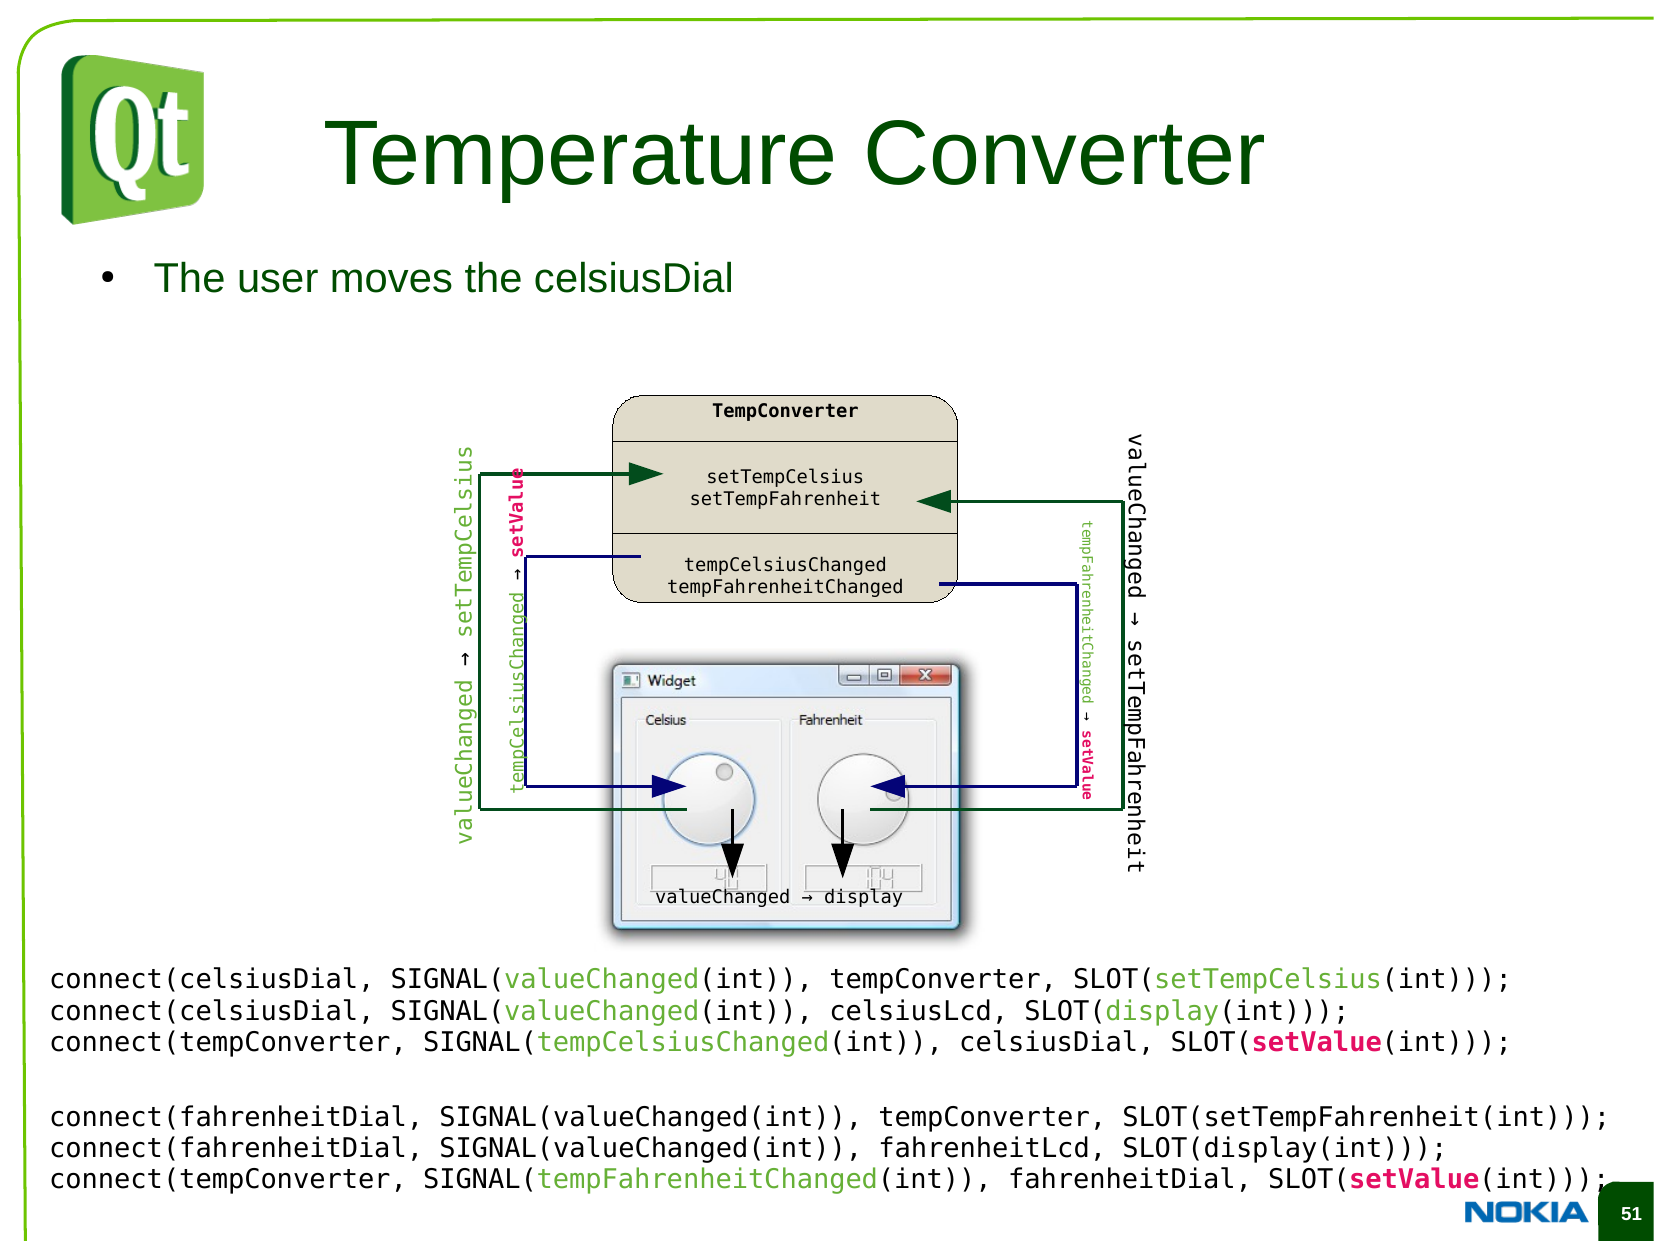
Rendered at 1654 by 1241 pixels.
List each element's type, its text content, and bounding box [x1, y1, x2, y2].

text_box TempConverter setTempCelsius setTempFahrenheit tempCelsiusChanged tempFahrenheitChanged [612, 442, 958, 533]
text_box valueChanged → display [640, 878, 933, 916]
text_box connect(celsiusDial, SIGNAL(valueChanged(int)), tempConverter, SLOT(setTempCelsius(int))); connect(celsiusDial, SIGNAL(valueChanged(int)), celsiusLcd, SLOT(display(int))); connect(tempConverter, SIGNAL(tempCelsiusChanged(int)), celsiusDial, SLOT(setValue(int))); connect(fahrenheitDial, SIGNAL(valueChanged(int)), tempConverter, SLOT(setTempFahrenheit(int))); connect(fahrenheitDial, SIGNAL(valueChanged(int)), fahrenheitLcd, SLOT(display(int))); connect(tempConverter, SIGNAL(tempFahrenheitChanged(int)), fahrenheitDial, SLOT(setValue(int))); [34, 956, 1625, 1203]
title Temperature Converter [257, 49, 1333, 254]
list The user moves the celsiusDial [82, 254, 1571, 325]
text_box valueChanged → setTempCelsius [442, 431, 485, 860]
picture [594, 648, 986, 952]
text_box tempFahrenheitChanged → setValue [1071, 505, 1104, 816]
picture [1465, 1203, 1589, 1223]
picture [61, 55, 204, 225]
text_box valueChanged → setTempFahrenheit [1114, 419, 1158, 890]
text_box tempCelsiusChanged → setValue [497, 453, 536, 810]
text_box TempConverter setTempCelsius setTempFahrenheit tempCelsiusChanged tempFahrenheitChanged [612, 534, 958, 603]
text_box TempConverter setTempCelsius setTempFahrenheit tempCelsiusChanged tempFahrenheitChanged [612, 395, 958, 441]
